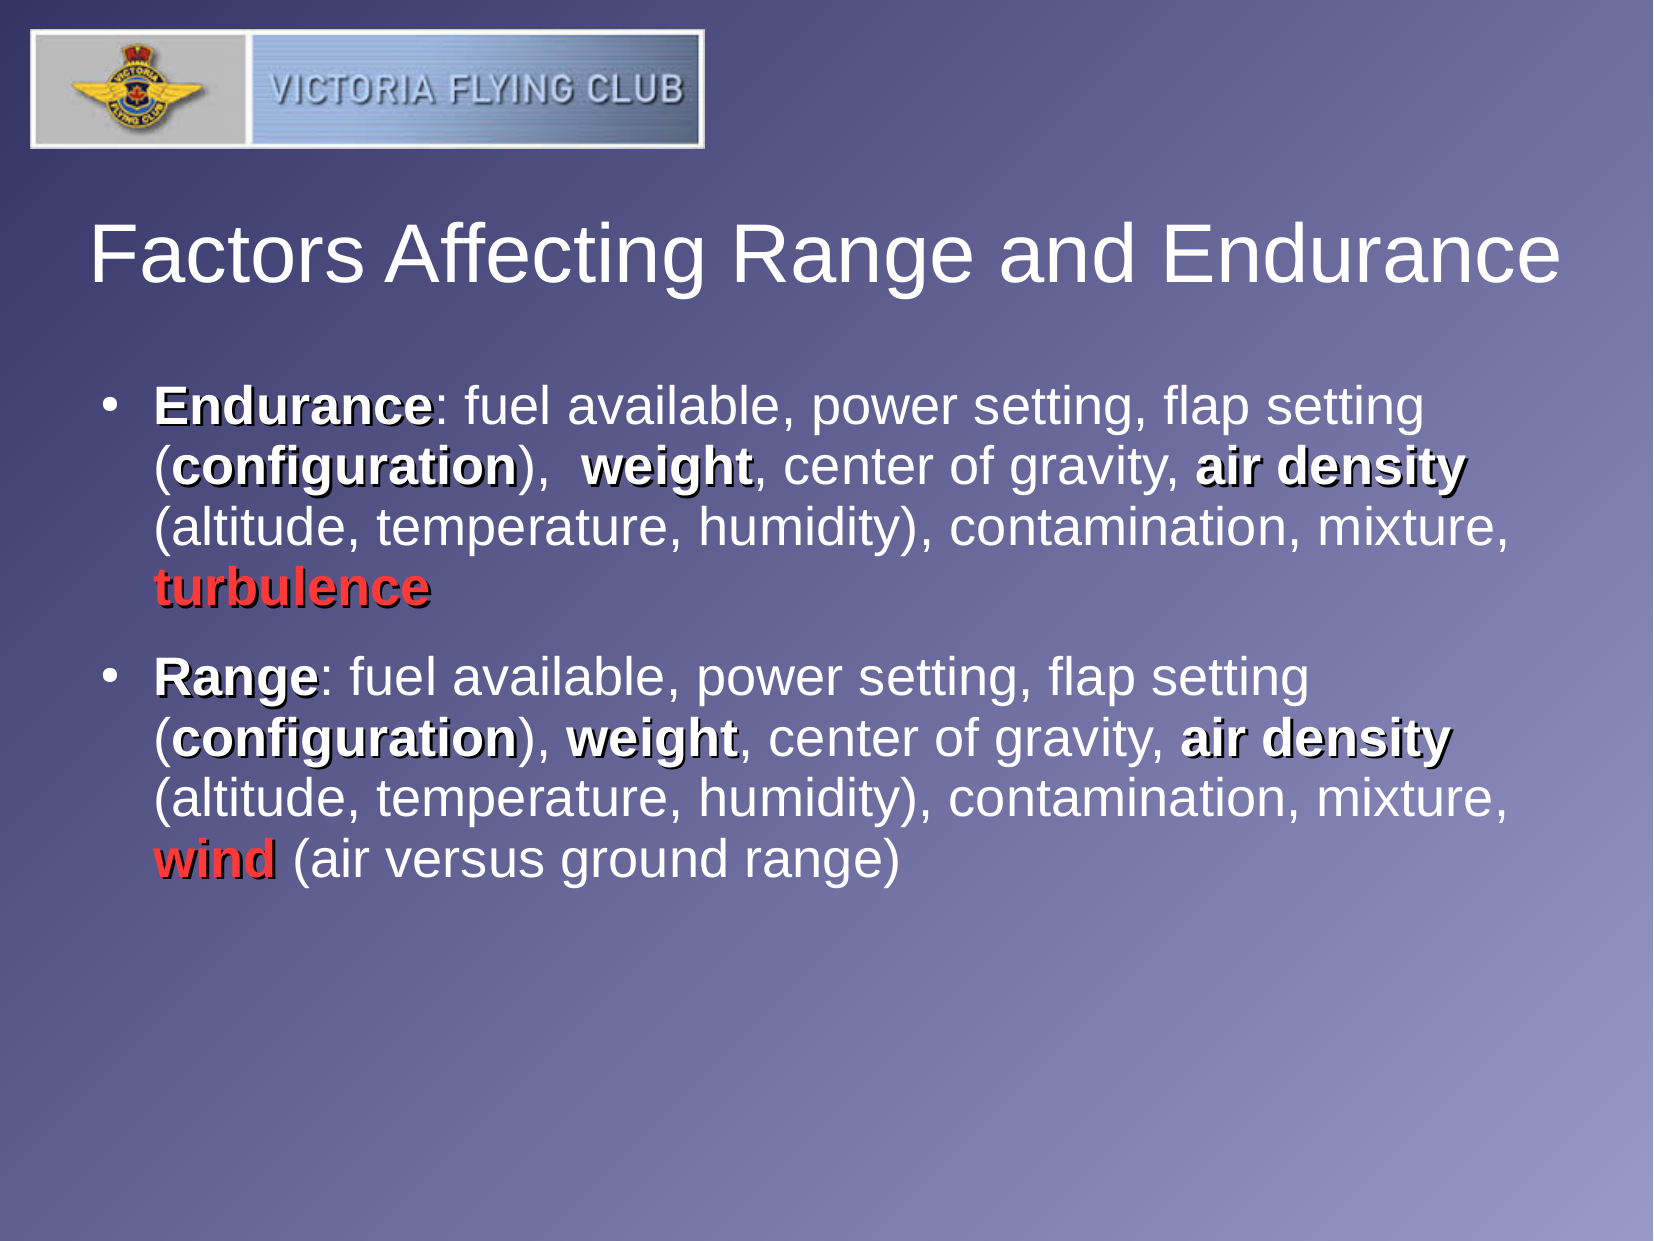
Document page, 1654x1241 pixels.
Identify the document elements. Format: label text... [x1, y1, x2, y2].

picture [30, 29, 705, 149]
title Factors Affecting Range and Endurance [82, 150, 1571, 358]
list Endurance: fuel available, power setting, flap setting (configuration), weight, center of gravity, air density (altitude, temperature, humidity), contamination, mixture, turbulence Range: fuel available, power setting, flap setting (configuration), weight, center of gravity, air density (altitude, temperature, humidity), contamination, mixture, wind (air versus ground range) [82, 375, 1571, 1095]
